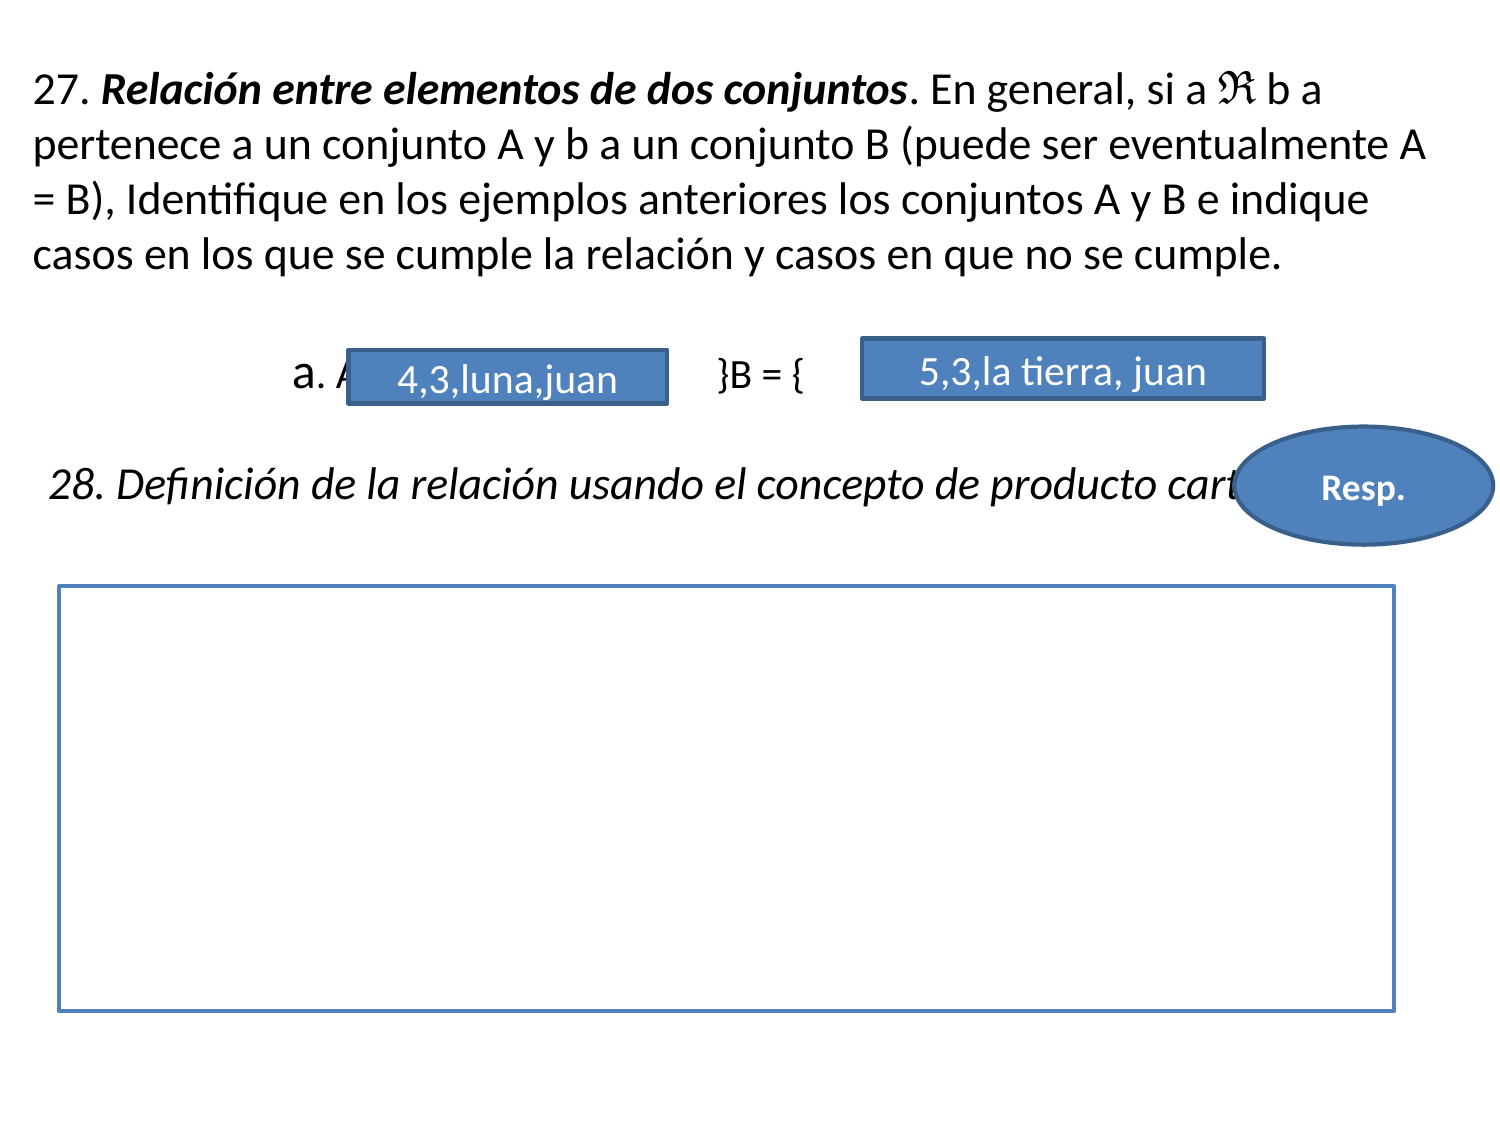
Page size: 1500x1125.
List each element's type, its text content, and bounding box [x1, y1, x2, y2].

title 27. Relación entre elementos de dos conjuntos. En general, si a ℜ b a pertenece a un conjunto A y b a un conjunto B (puede ser eventualmente A = B), Identifique en los ejemplos anteriores los conjuntos A y B e indique casos en los que se cumple la relación y casos en que no se cumple. [17, 30, 1471, 362]
text_box [58, 586, 1394, 1012]
text_box Resp. [1234, 426, 1494, 545]
text_box 4,3,luna,juan [348, 349, 668, 404]
text_box 5,3,la tierra, juan [862, 338, 1264, 399]
text_box a. A = { }B = { } [29, 330, 1377, 406]
text_box 28. Definición de la relación usando el concepto de producto cartesiano. [33, 446, 1265, 516]
